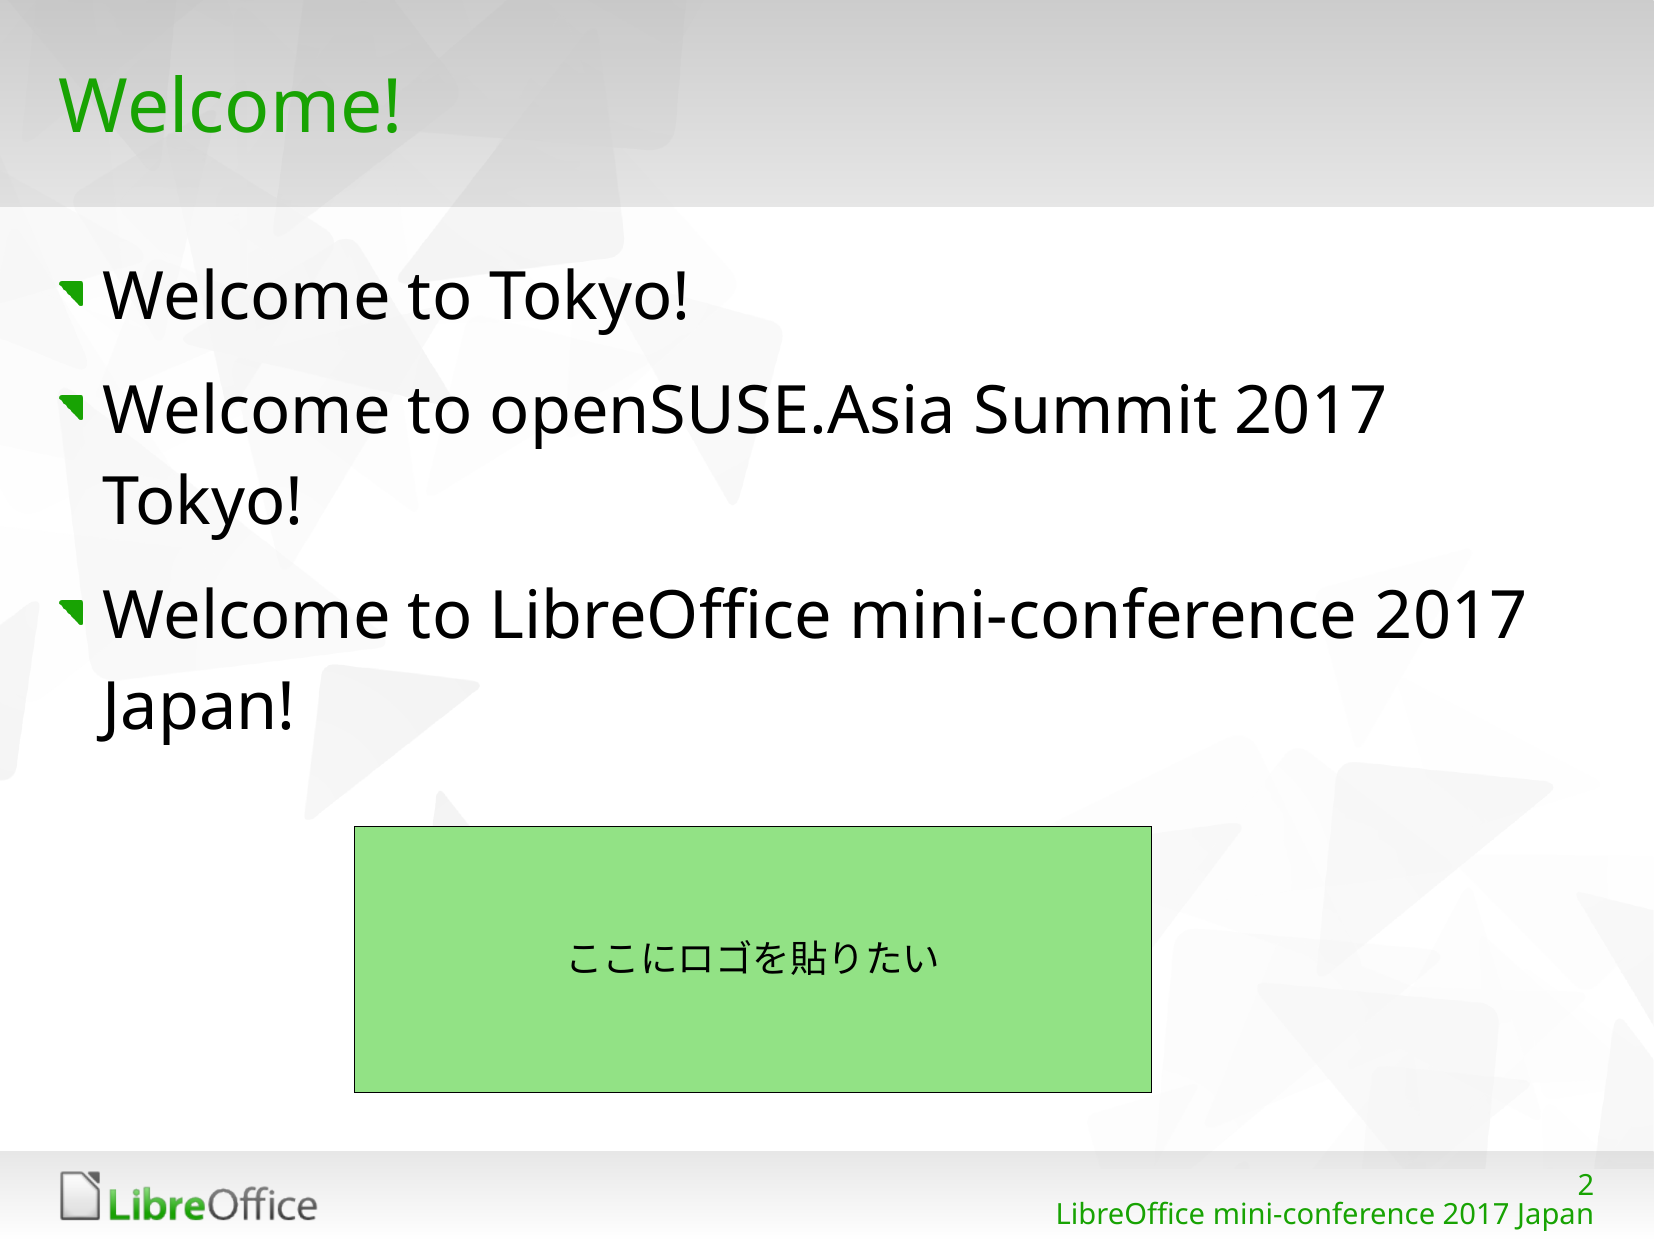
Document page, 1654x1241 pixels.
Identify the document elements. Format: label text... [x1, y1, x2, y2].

title Welcome! [59, 29, 1595, 178]
picture [915, 548, 1654, 1169]
list Welcome to Tokyo! Welcome to openSUSE.Asia Summit 2017 Tokyo! Welcome to LibreOffice mini-conference 2017 Japan! [59, 248, 1595, 968]
picture [0, 0, 783, 931]
picture [41, 1152, 337, 1240]
text_box ここにロゴを貼りたい [354, 826, 1152, 1093]
